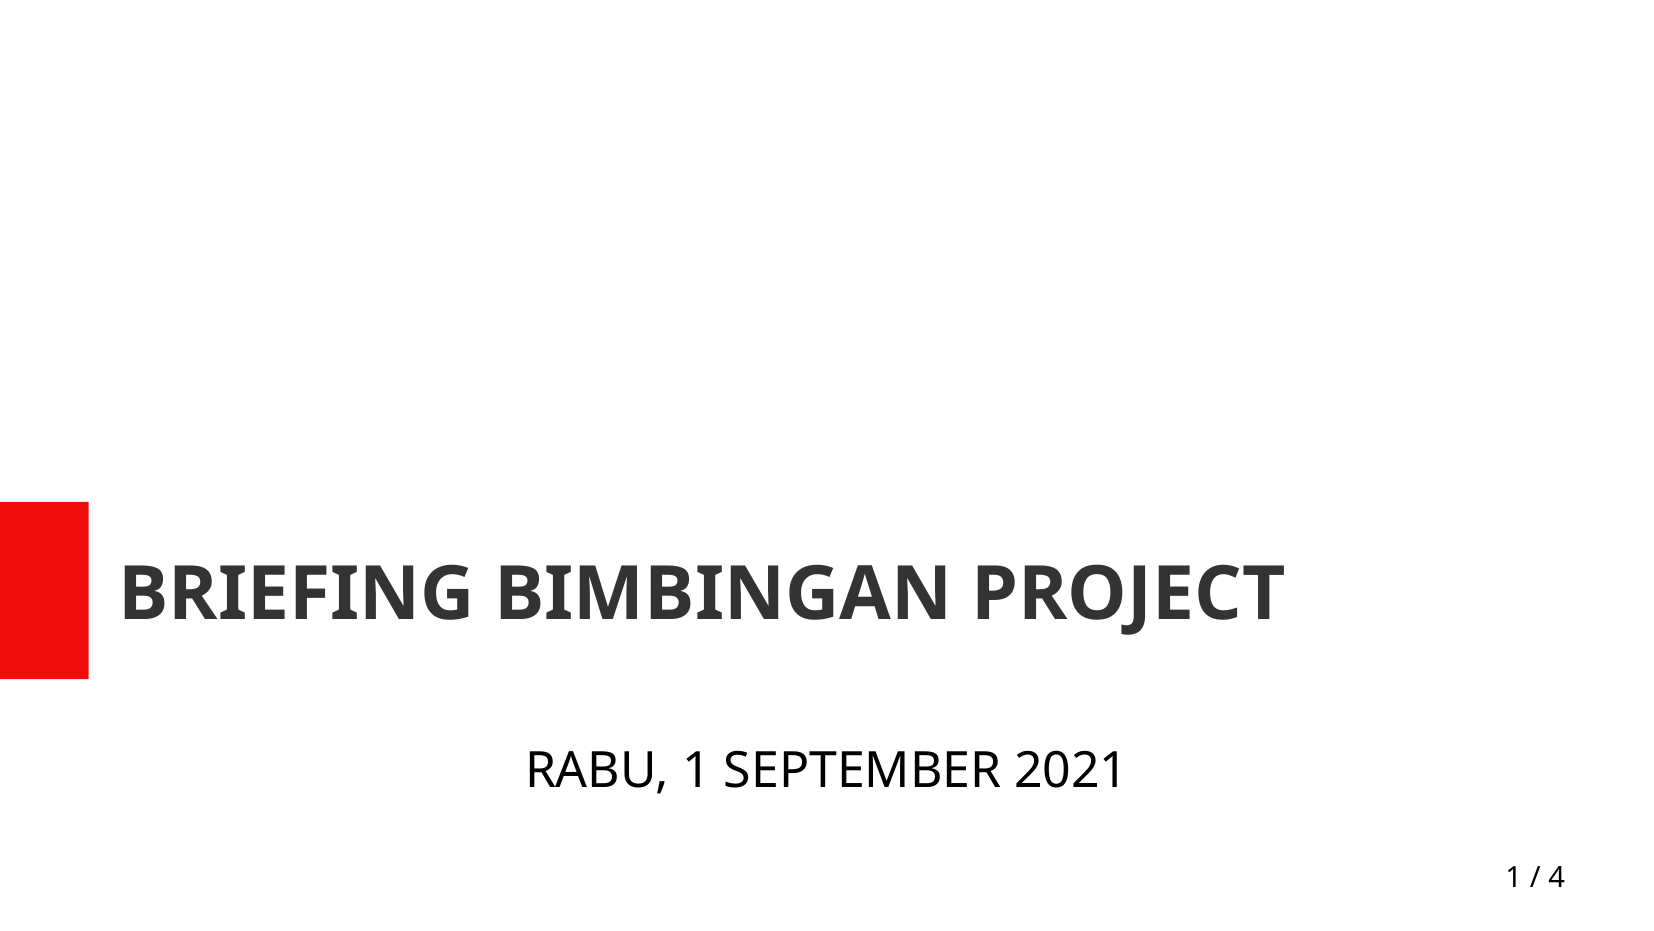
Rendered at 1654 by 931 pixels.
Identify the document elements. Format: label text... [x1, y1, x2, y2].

title BRIEFING BIMBINGAN PROJECT [118, 501, 1536, 680]
subtitle RABU, 1 SEPTEMBER 2021 [118, 708, 1536, 827]
